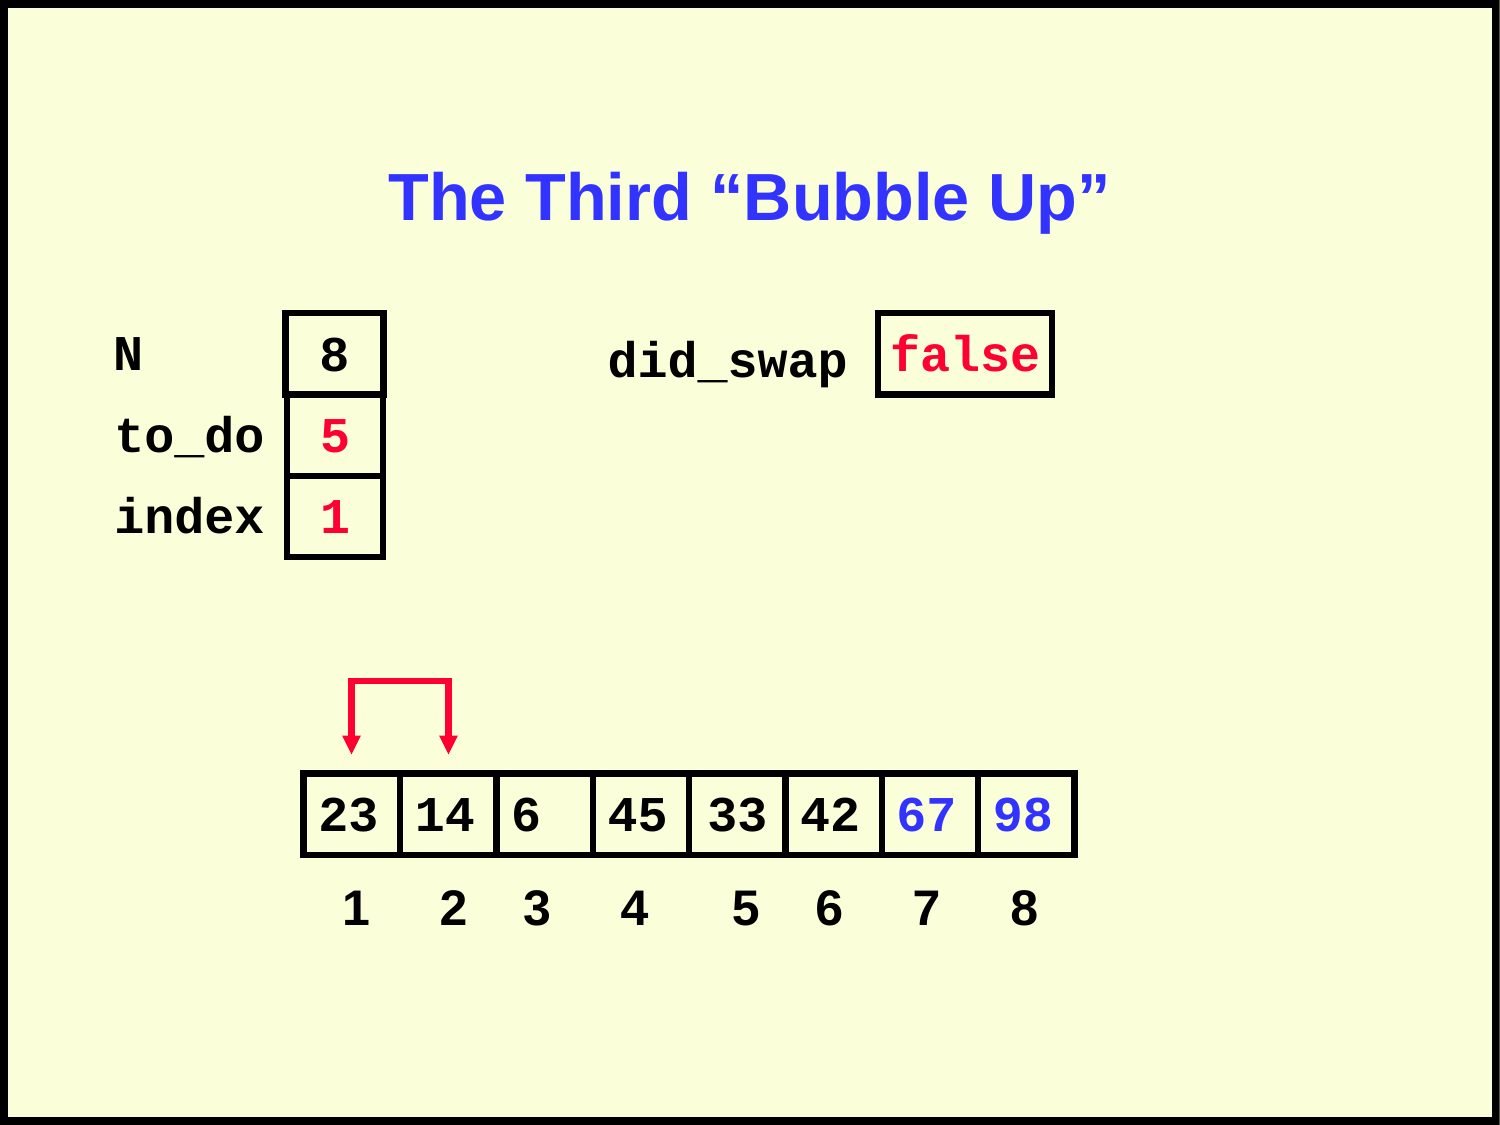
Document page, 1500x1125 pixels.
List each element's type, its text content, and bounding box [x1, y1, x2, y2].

text_box 6 [497, 773, 592, 855]
text_box did_swap [592, 319, 877, 395]
text_box 23 [303, 773, 400, 855]
text_box index [99, 475, 280, 552]
text_box false [877, 313, 1053, 395]
text_box to_do [99, 394, 280, 470]
text_box 45 [592, 773, 689, 855]
text_box 67 [881, 773, 978, 855]
text_box 33 [689, 773, 786, 855]
text_box 5 [286, 395, 384, 475]
text_box 42 [786, 773, 881, 855]
title The Third “Bubble Up” [112, 99, 1388, 288]
text_box 1 2 3 4 5 6 7 8 [327, 868, 1055, 944]
text_box 98 [978, 773, 1075, 855]
text_box 14 [400, 773, 497, 855]
text_box 1 [286, 475, 384, 558]
text_box N [98, 313, 279, 389]
text_box 8 [285, 313, 384, 395]
